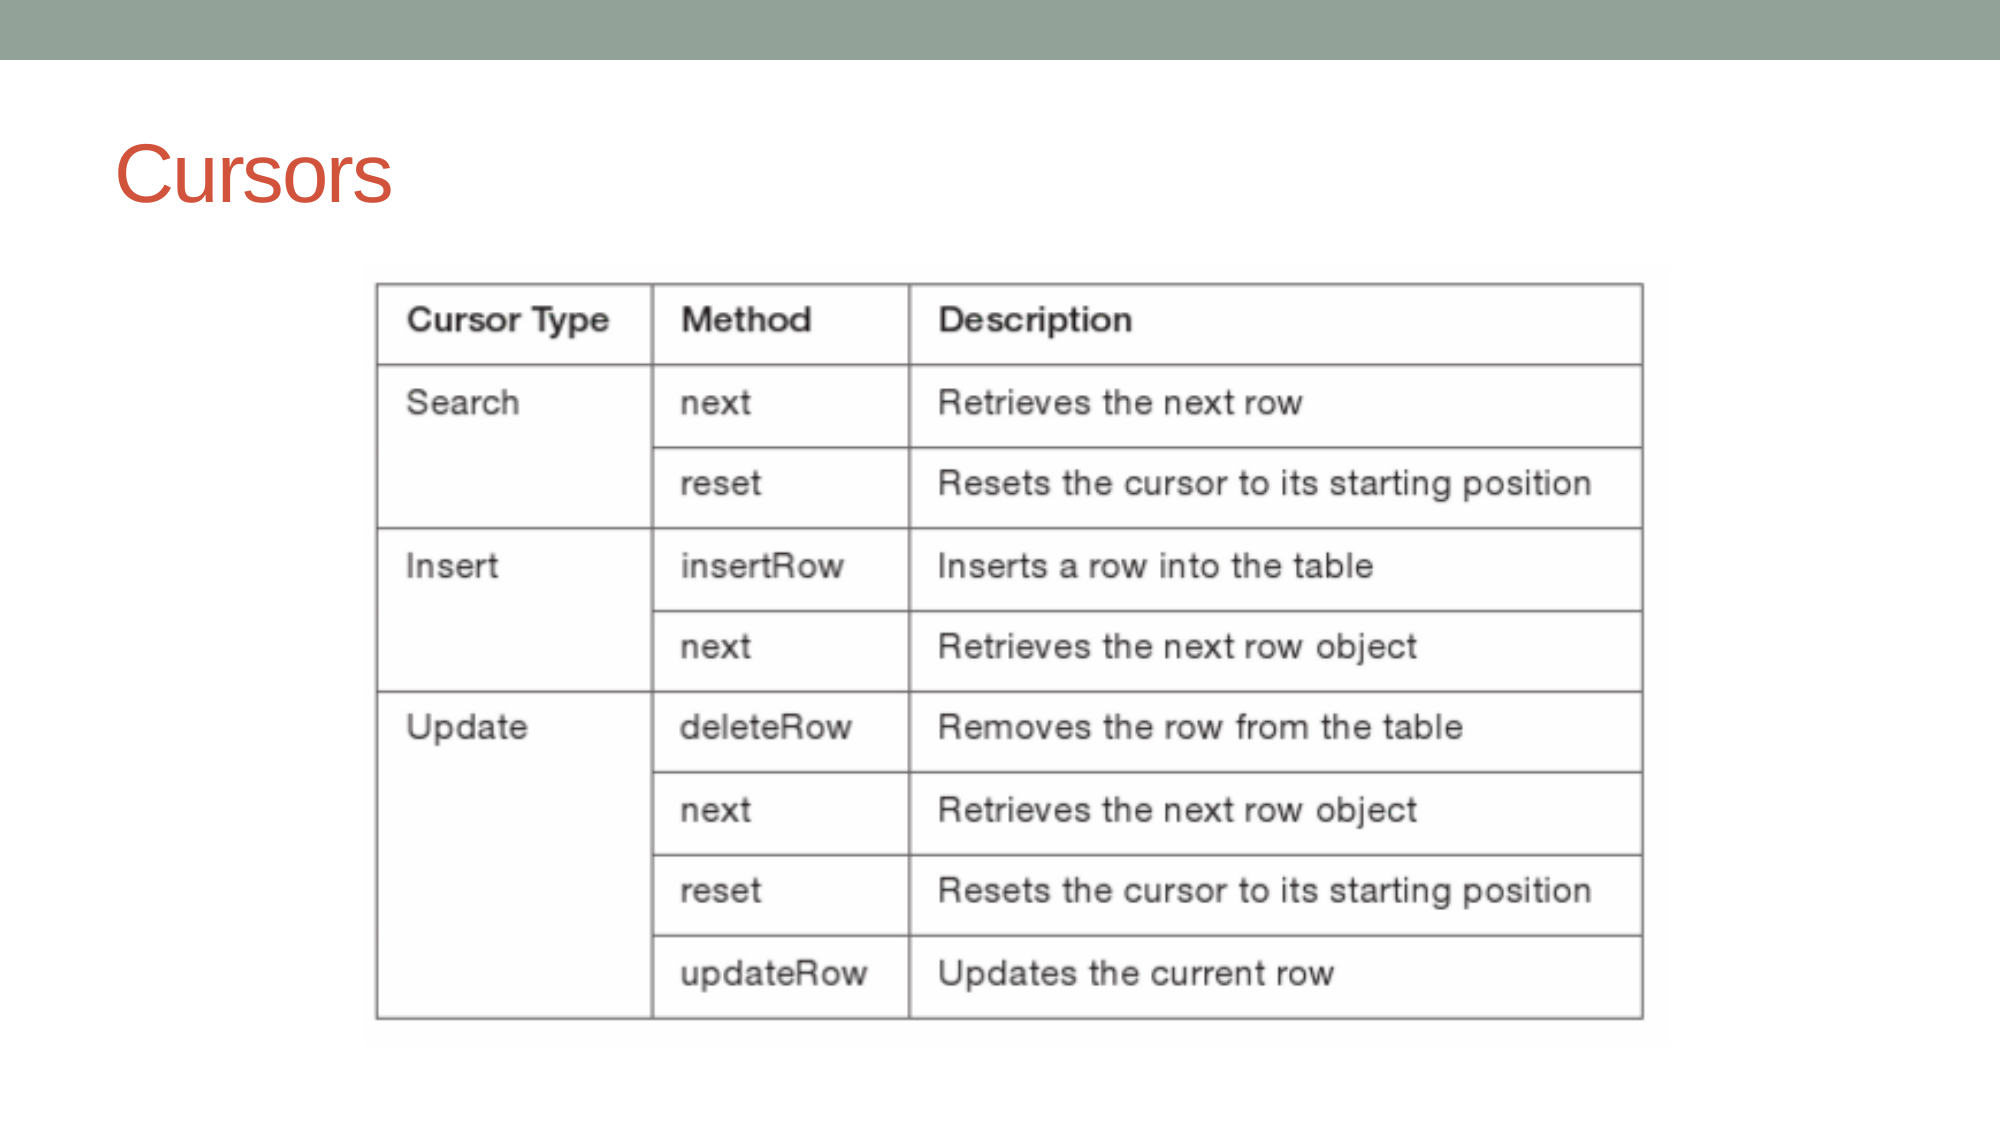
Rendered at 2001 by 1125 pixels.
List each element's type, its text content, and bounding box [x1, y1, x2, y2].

title Cursors [99, 87, 1900, 251]
picture [363, 265, 1670, 1046]
